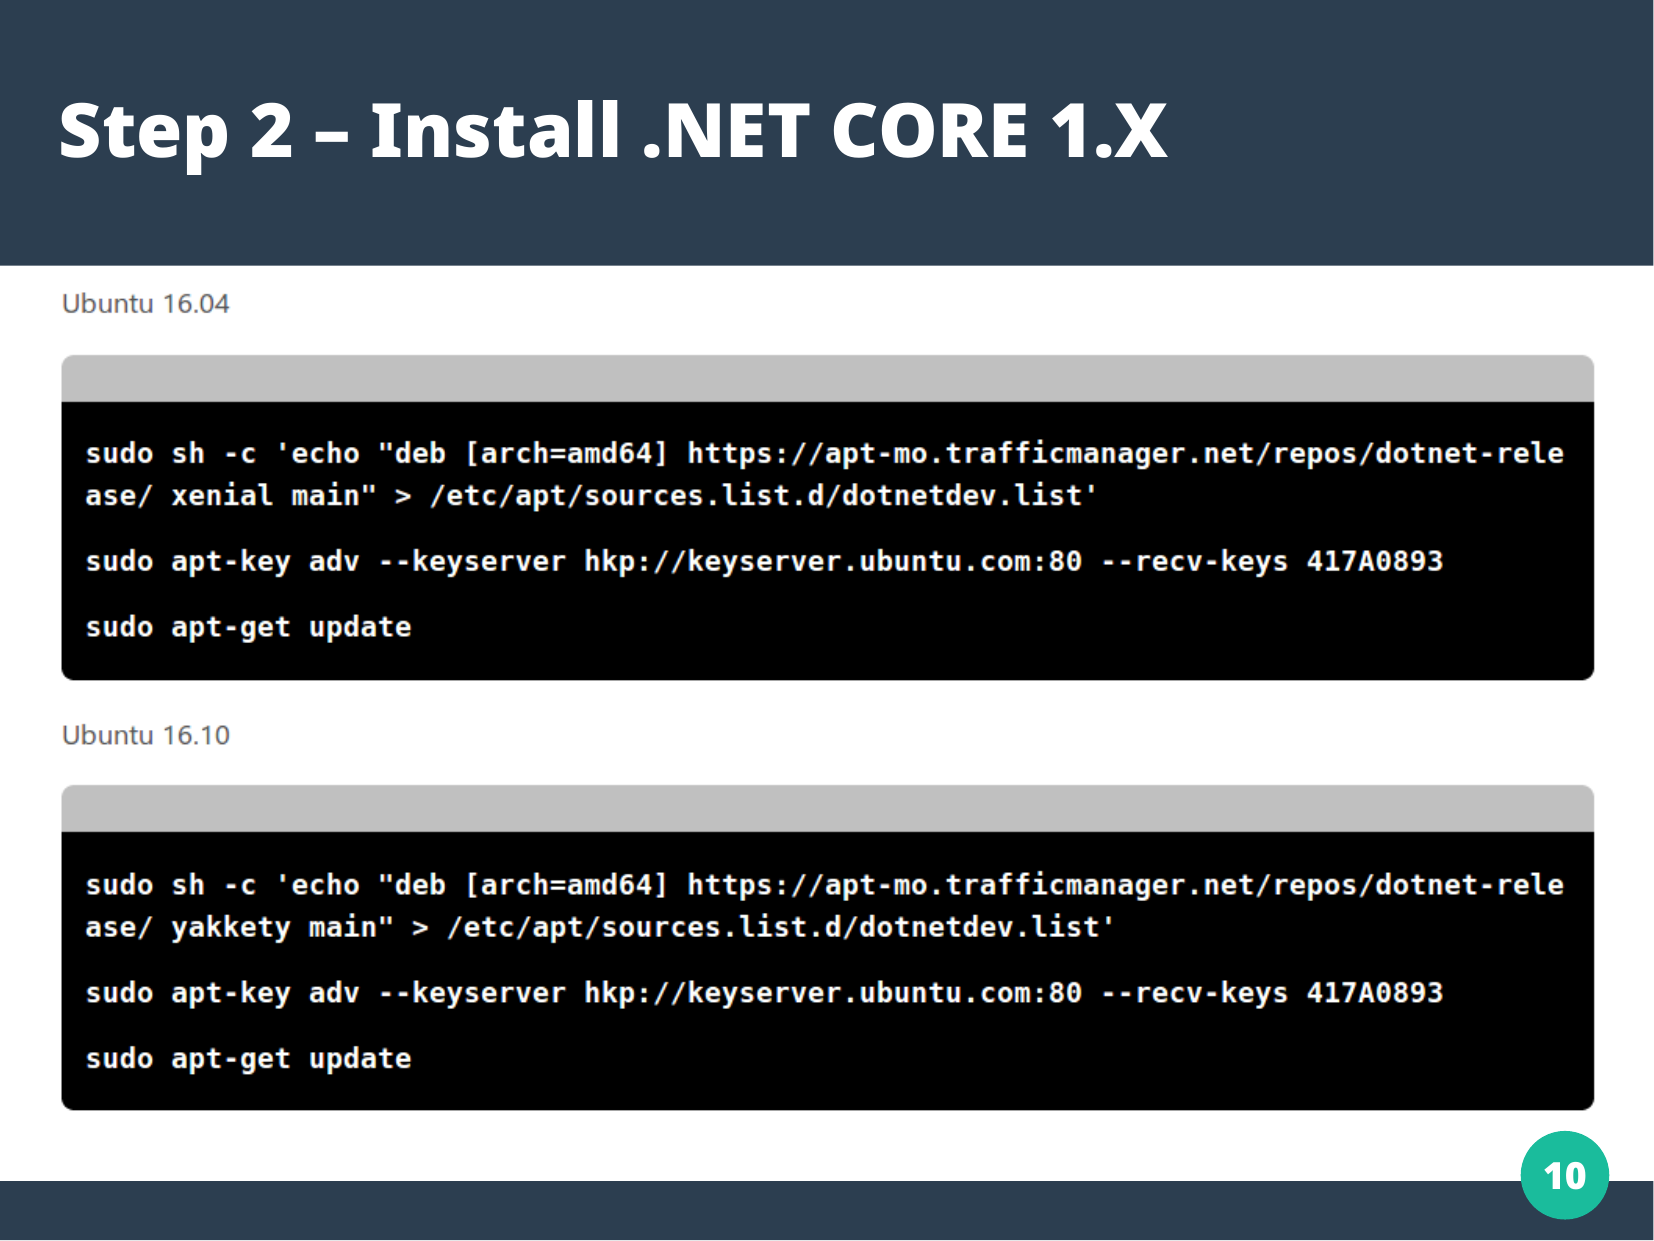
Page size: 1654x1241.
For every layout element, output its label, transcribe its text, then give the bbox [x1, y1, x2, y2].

title Step 2 – Install .NET CORE 1.X [59, 49, 1595, 207]
picture [29, 274, 1621, 1122]
